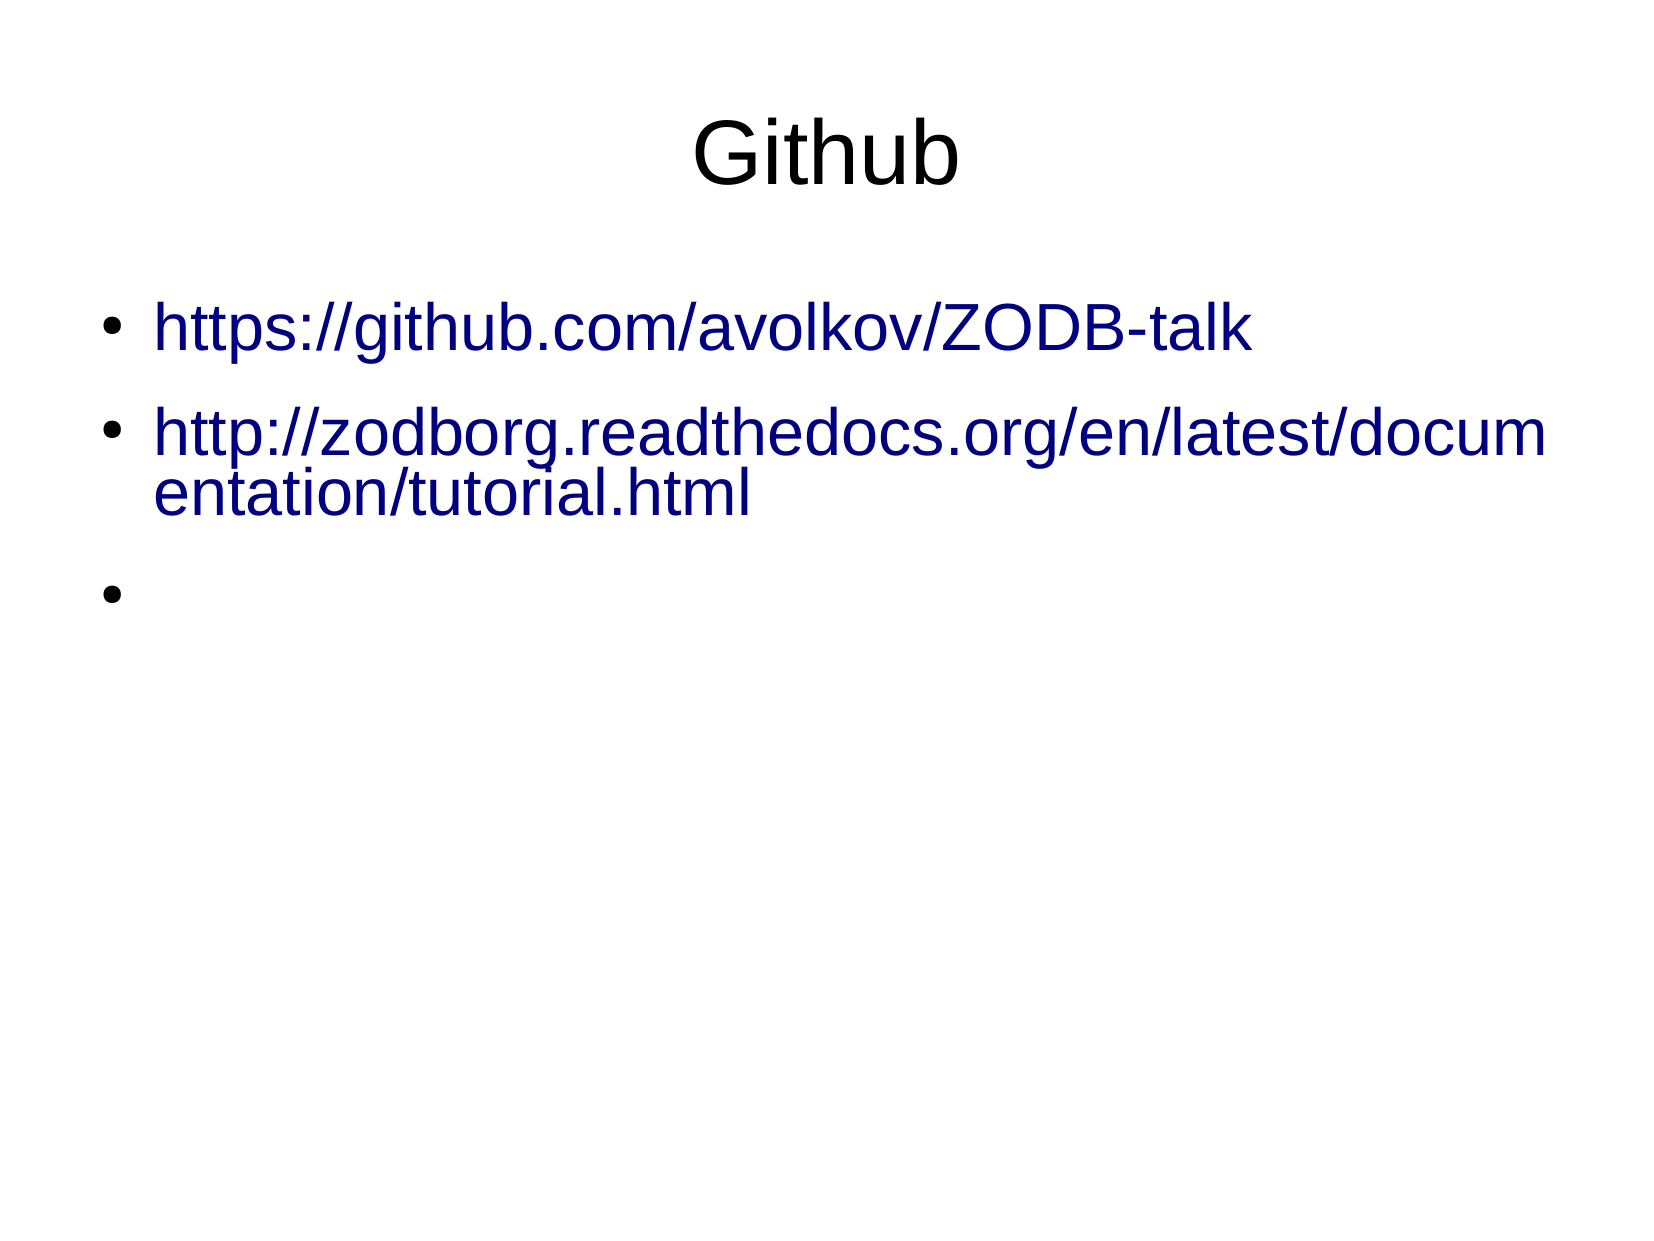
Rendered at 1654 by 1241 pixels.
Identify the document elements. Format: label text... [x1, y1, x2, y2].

list https://github.com/avolkov/ZODB-talk http://zodborg.readthedocs.org/en/latest/documentation/tutorial.html [82, 290, 1571, 1010]
title Github [82, 49, 1571, 257]
